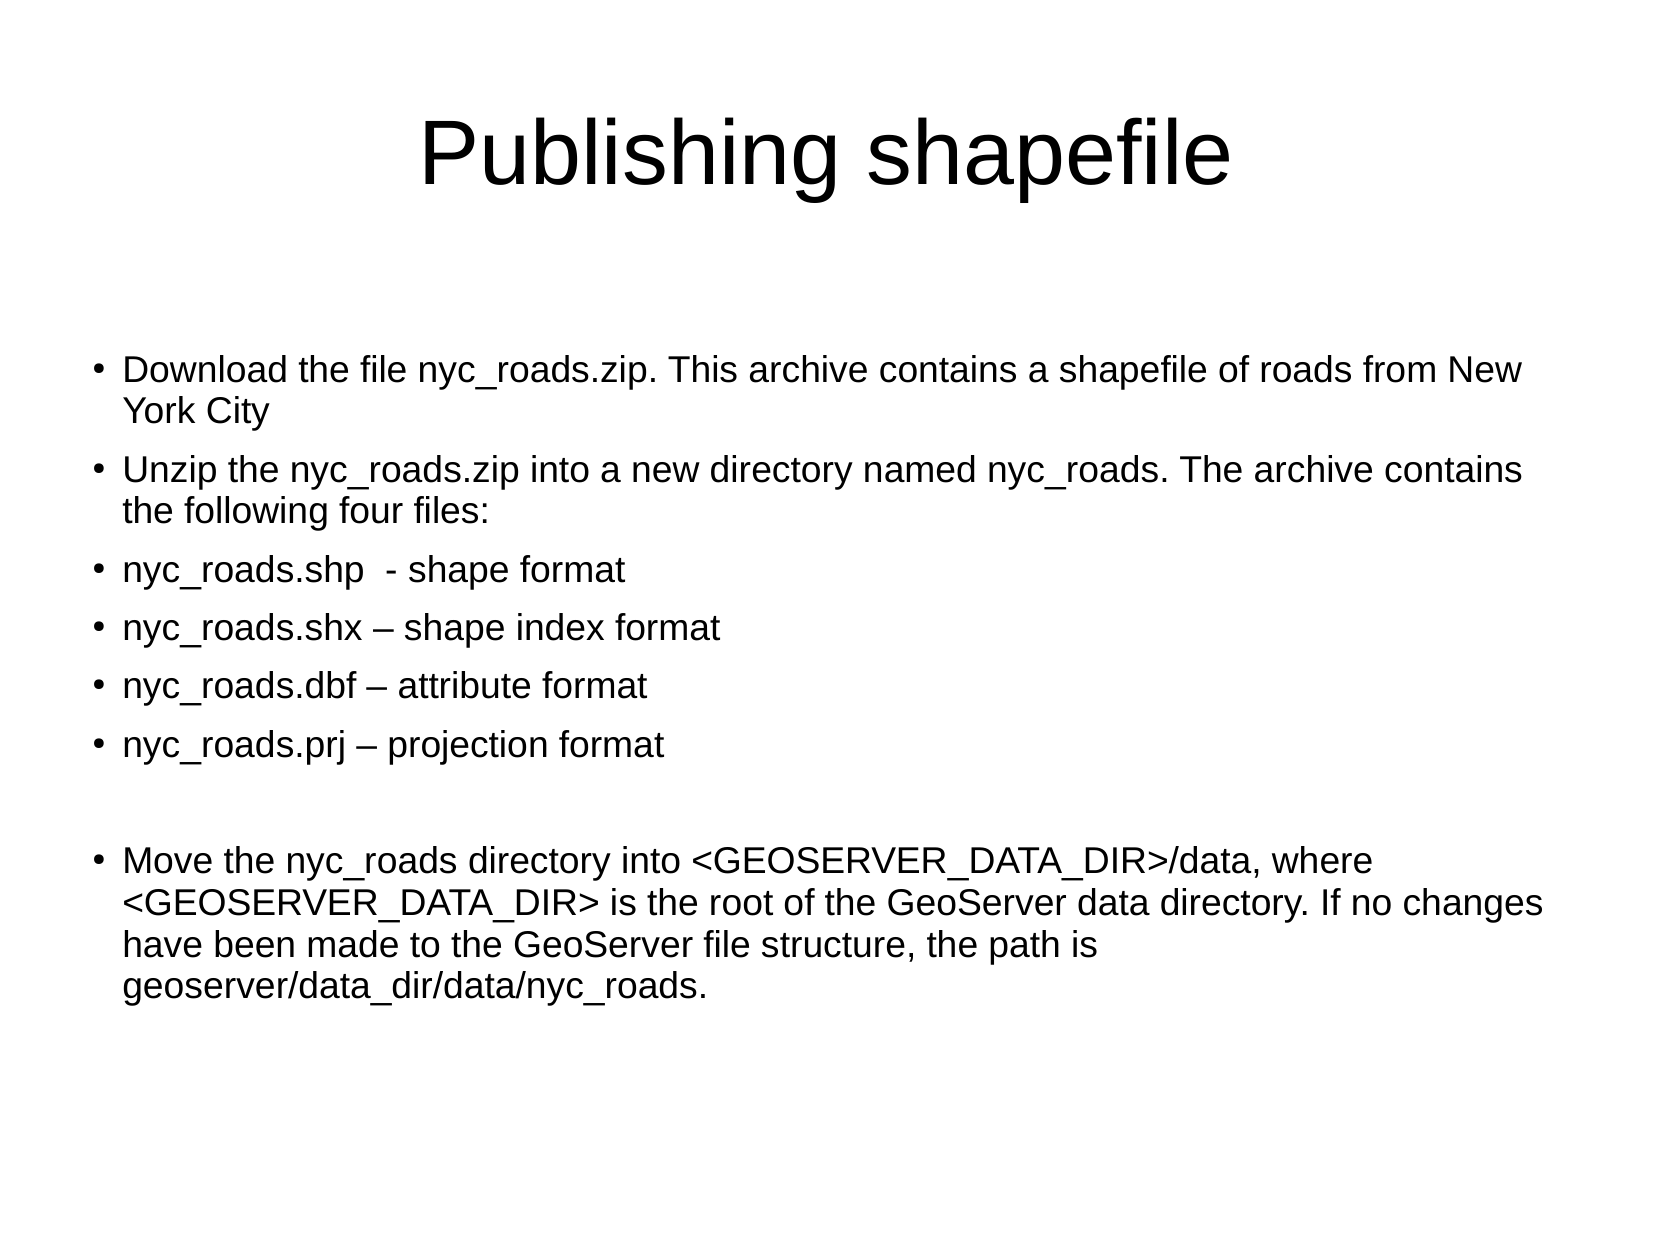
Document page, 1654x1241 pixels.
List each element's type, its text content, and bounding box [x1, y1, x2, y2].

list Download the file nyc_roads.zip. This archive contains a shapefile of roads from New York City Unzip the nyc_roads.zip into a new directory named nyc_roads. The archive contains the following four files: nyc_roads.shp - shape format nyc_roads.shx – shape index format nyc_roads.dbf – attribute format nyc_roads.prj – projection format Move the nyc_roads directory into <GEOSERVER_DATA_DIR>/data, where <GEOSERVER_DATA_DIR> is the root of the GeoServer data directory. If no changes have been made to the GeoServer file structure, the path is geoserver/data_dir/data/nyc_roads. [82, 290, 1571, 1010]
title Publishing shapefile [82, 49, 1571, 257]
